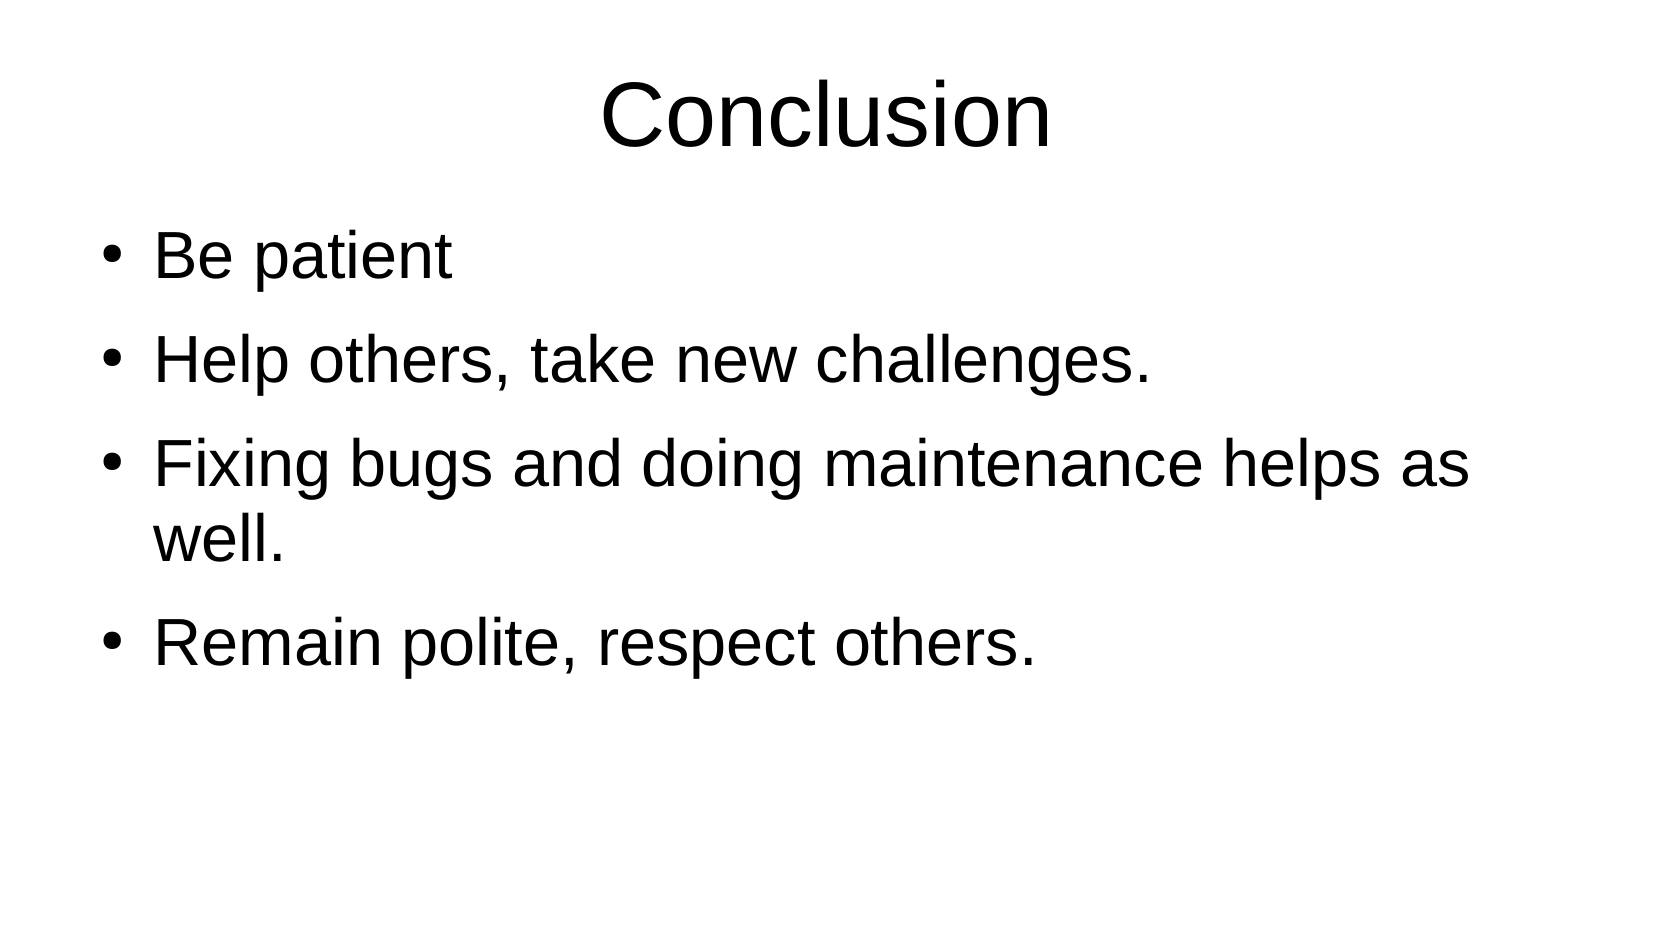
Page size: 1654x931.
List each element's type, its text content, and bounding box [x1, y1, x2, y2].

title Conclusion [82, 37, 1571, 193]
list Be patient Help others, take new challenges. Fixing bugs and doing maintenance helps as well. Remain polite, respect others. [82, 217, 1571, 758]
